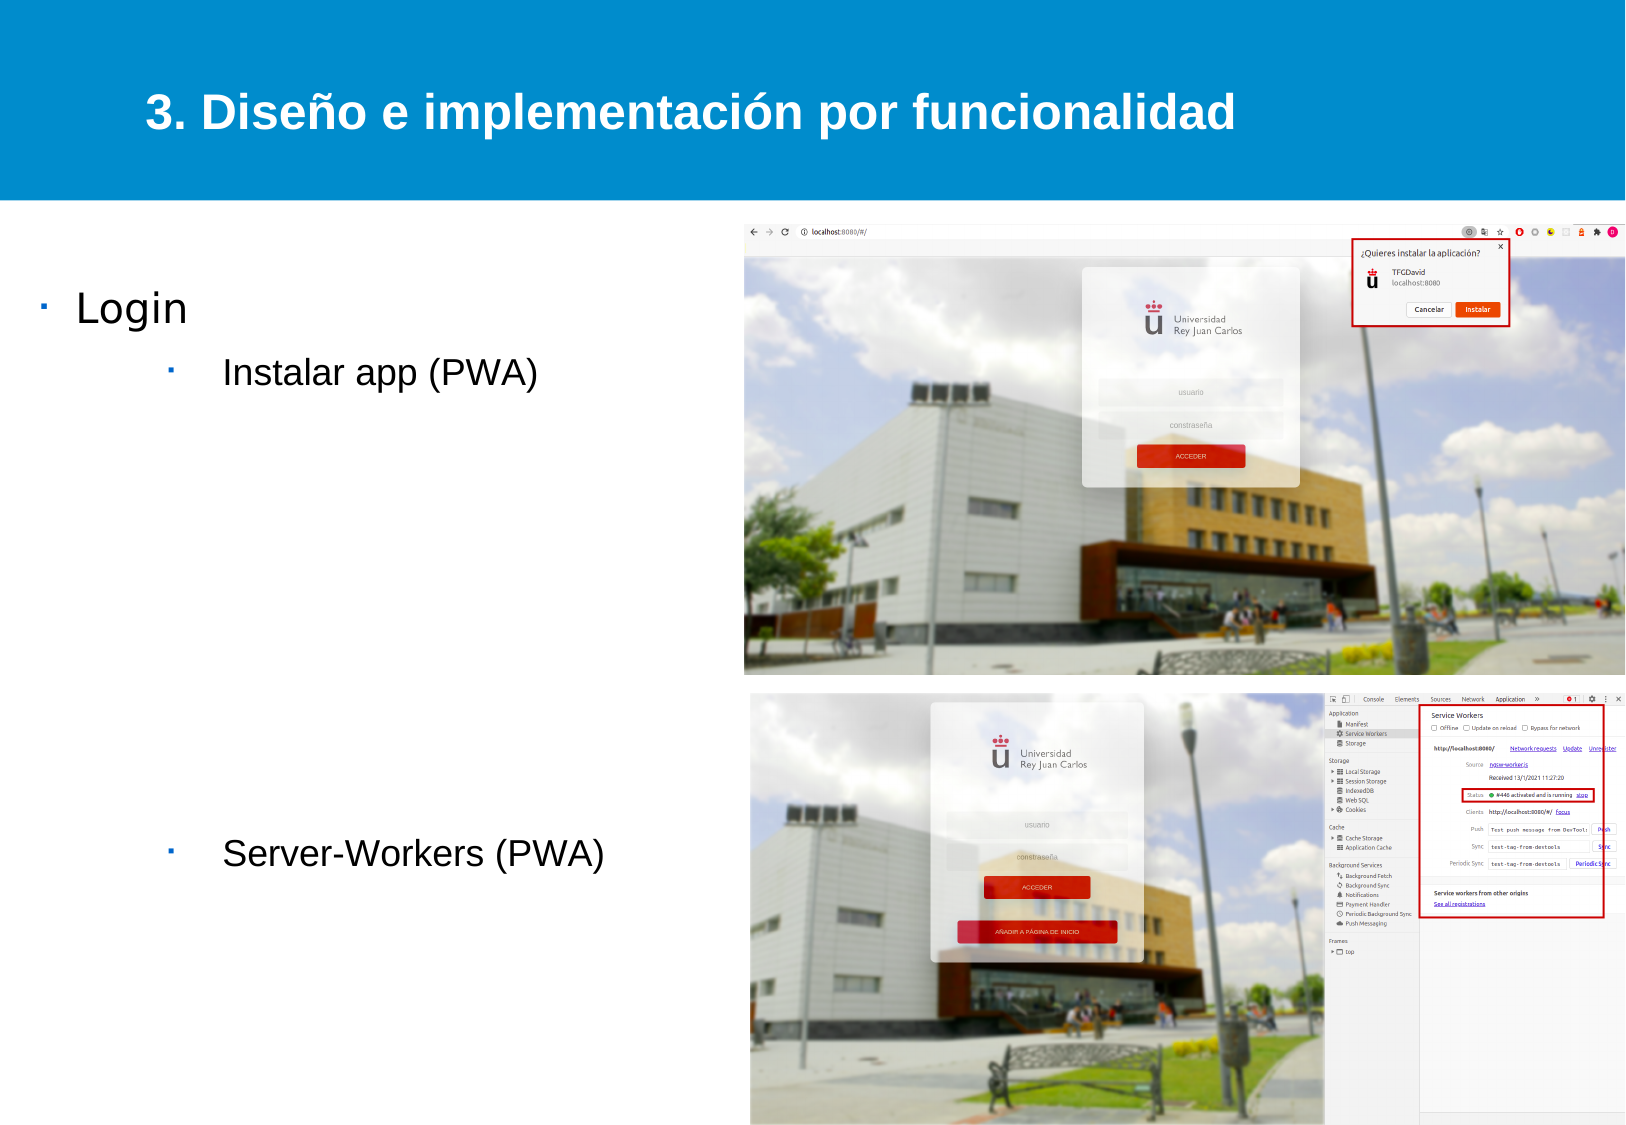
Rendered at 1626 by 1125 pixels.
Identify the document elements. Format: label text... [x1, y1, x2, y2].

list Login Instalar app (PWA) Server-Workers (PWA) [0, 285, 1450, 938]
picture [750, 693, 1626, 1125]
picture [744, 224, 1626, 676]
title 3. Diseño e implementación por funcionalidad [115, 37, 1238, 188]
